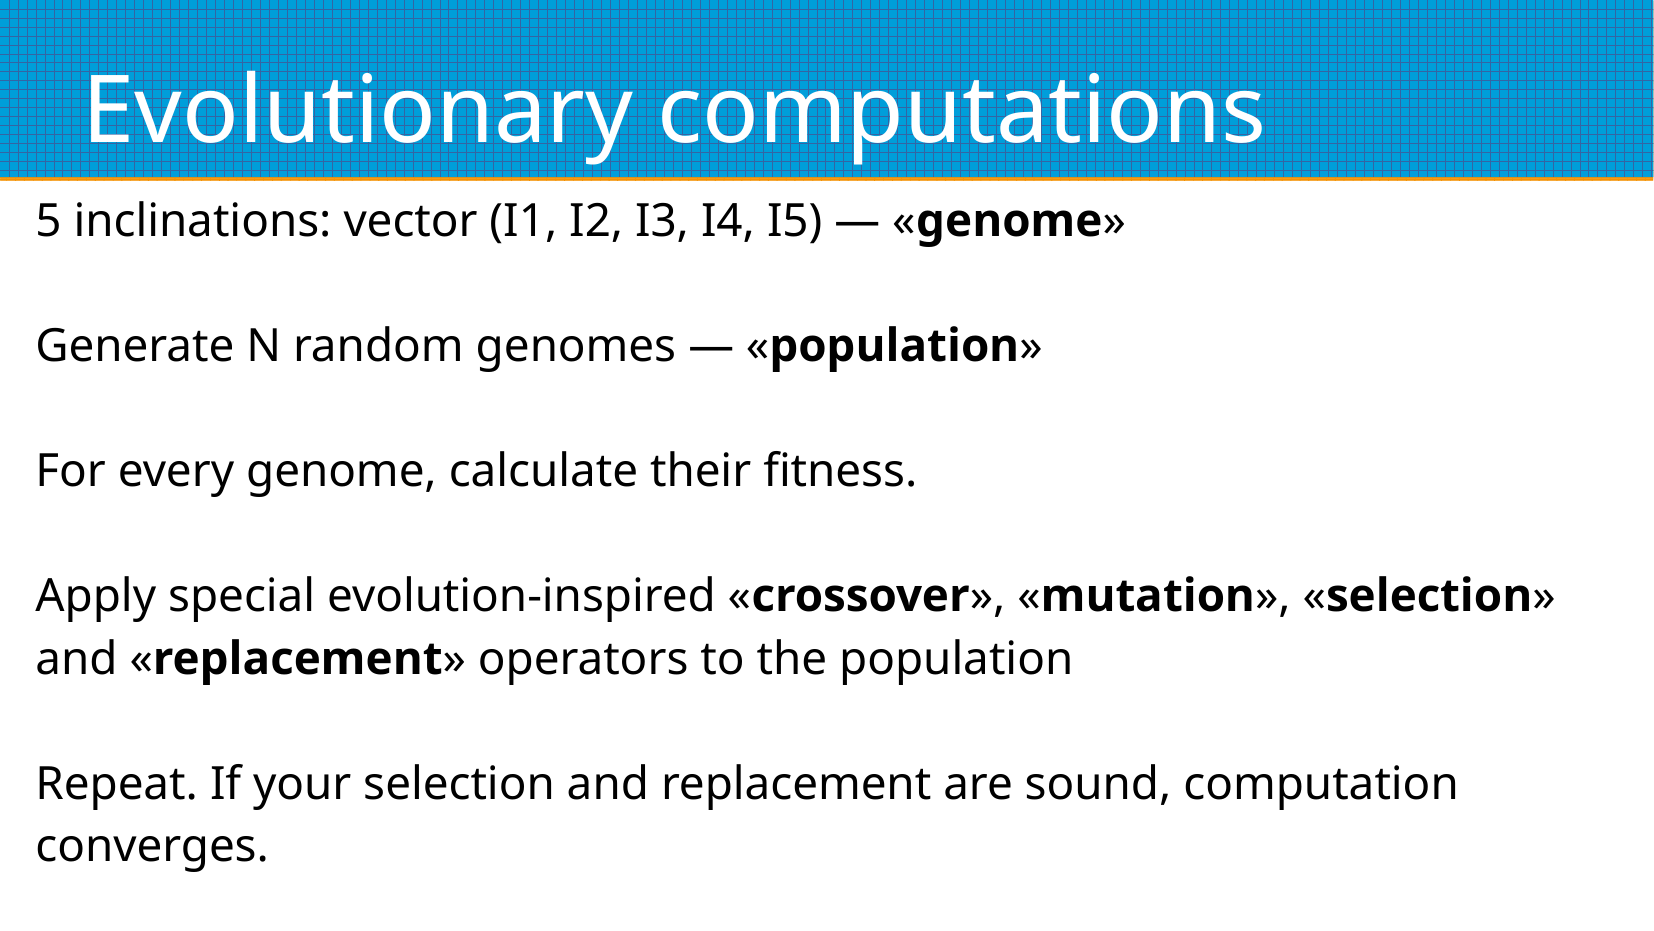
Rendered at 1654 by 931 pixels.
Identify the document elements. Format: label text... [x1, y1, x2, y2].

text_box 5 inclinations: vector (I1, I2, I3, I4, I5) — «genome» Generate N random genomes — «population» For every genome, calculate their fitness. Apply special evolution-inspired «crossover», «mutation», «selection» and «replacement» operators to the population Repeat. If your selection and replacement are sound, computation converges. [29, 206, 1625, 857]
title Evolutionary computations [82, 14, 1571, 171]
